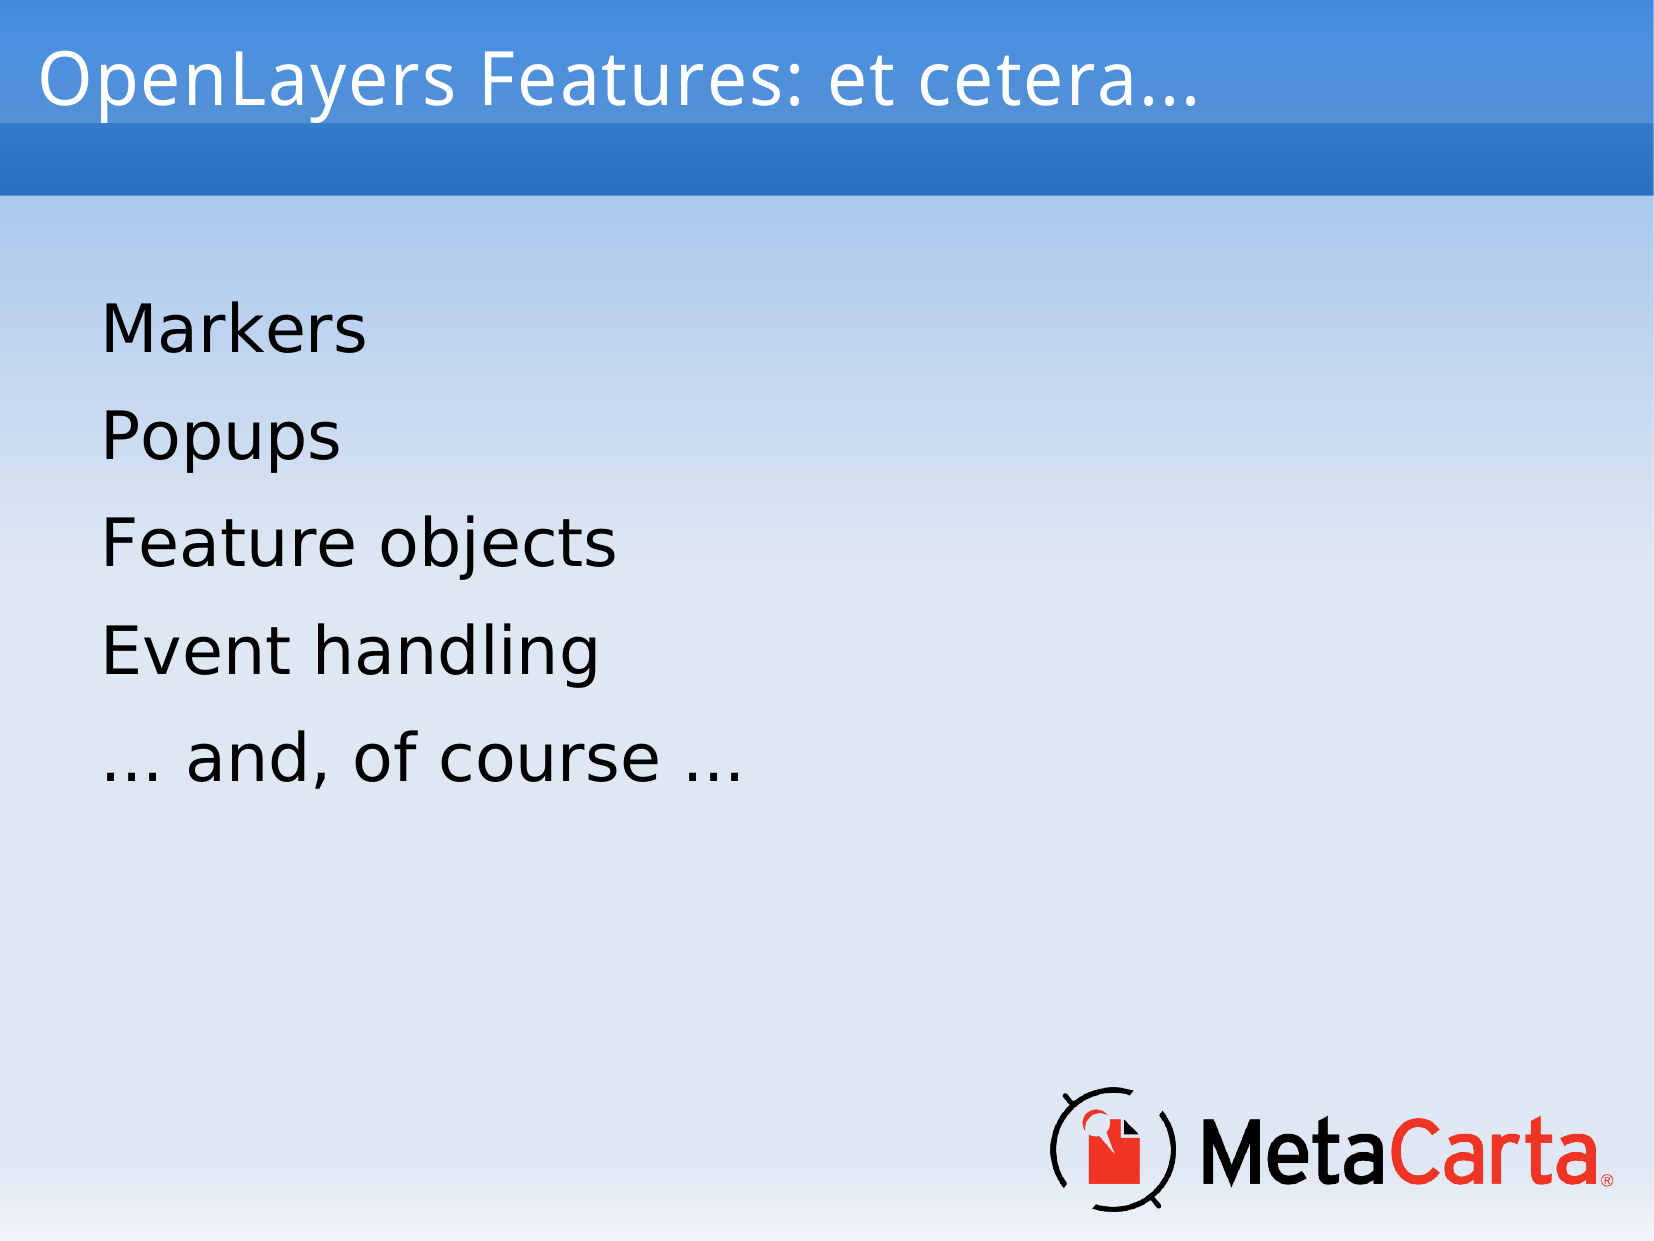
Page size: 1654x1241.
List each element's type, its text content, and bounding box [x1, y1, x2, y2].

title OpenLayers Features: et cetera... [37, 2, 1463, 151]
list Markers Popups Feature objects Event handling ... and, of course ... [82, 290, 1571, 1109]
picture [0, 0, 1654, 1241]
